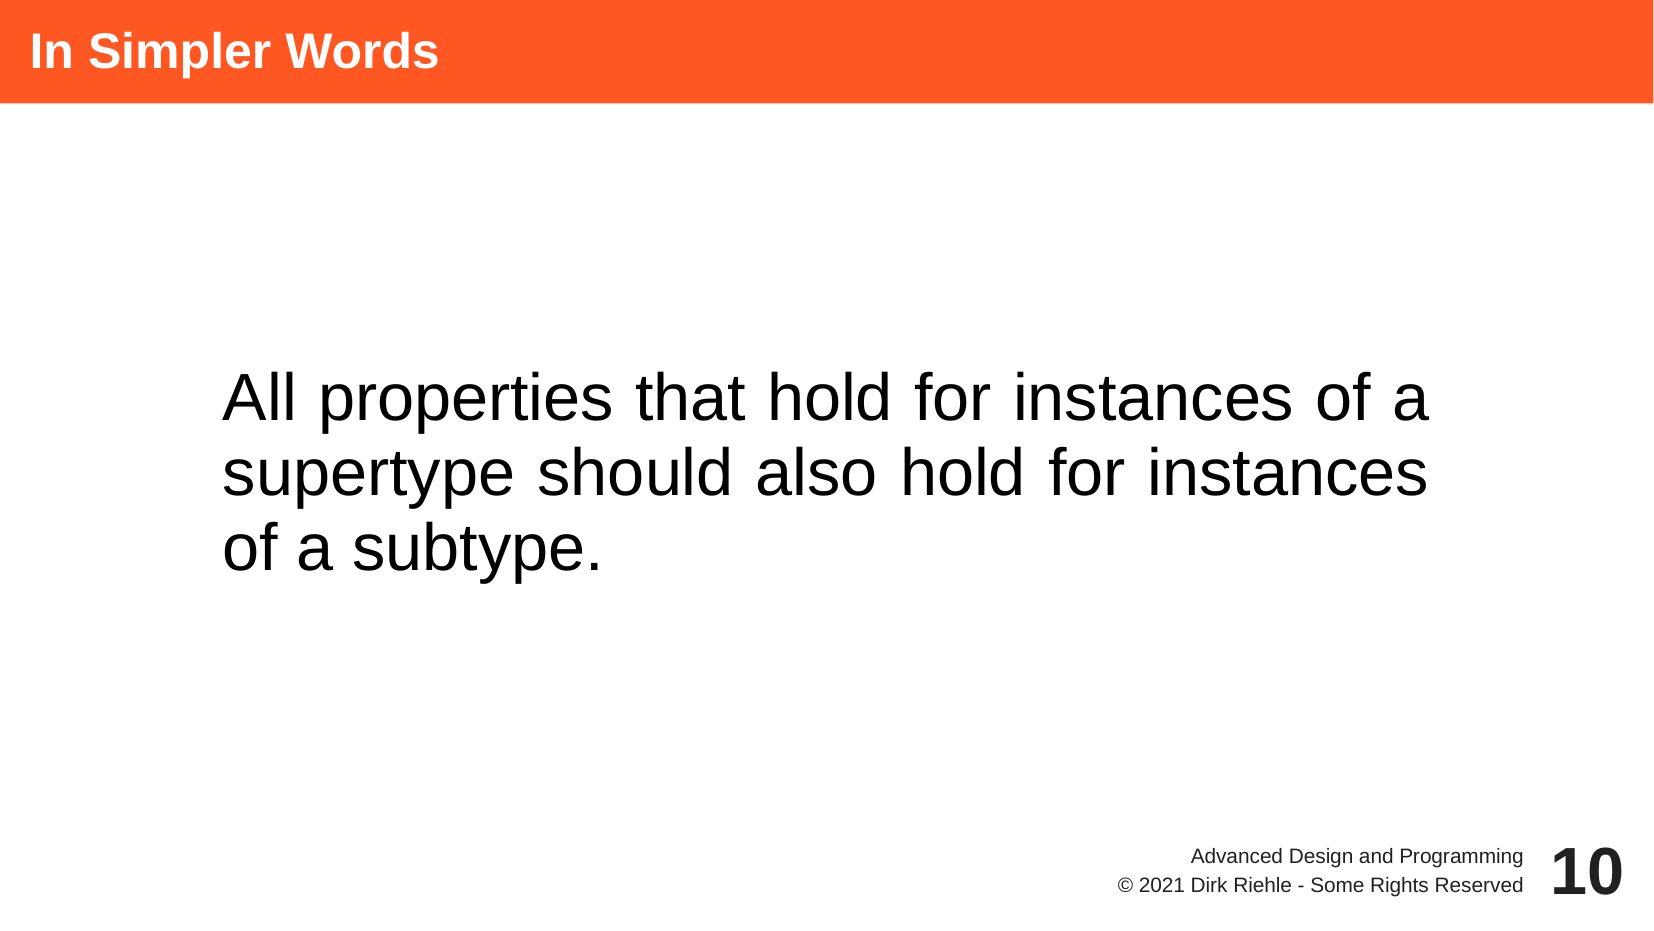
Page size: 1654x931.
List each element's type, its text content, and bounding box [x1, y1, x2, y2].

title In Simpler Words [0, 0, 1654, 104]
subtitle All properties that hold for instances of a supertype should also hold for instances of a subtype. [29, 132, 1625, 813]
